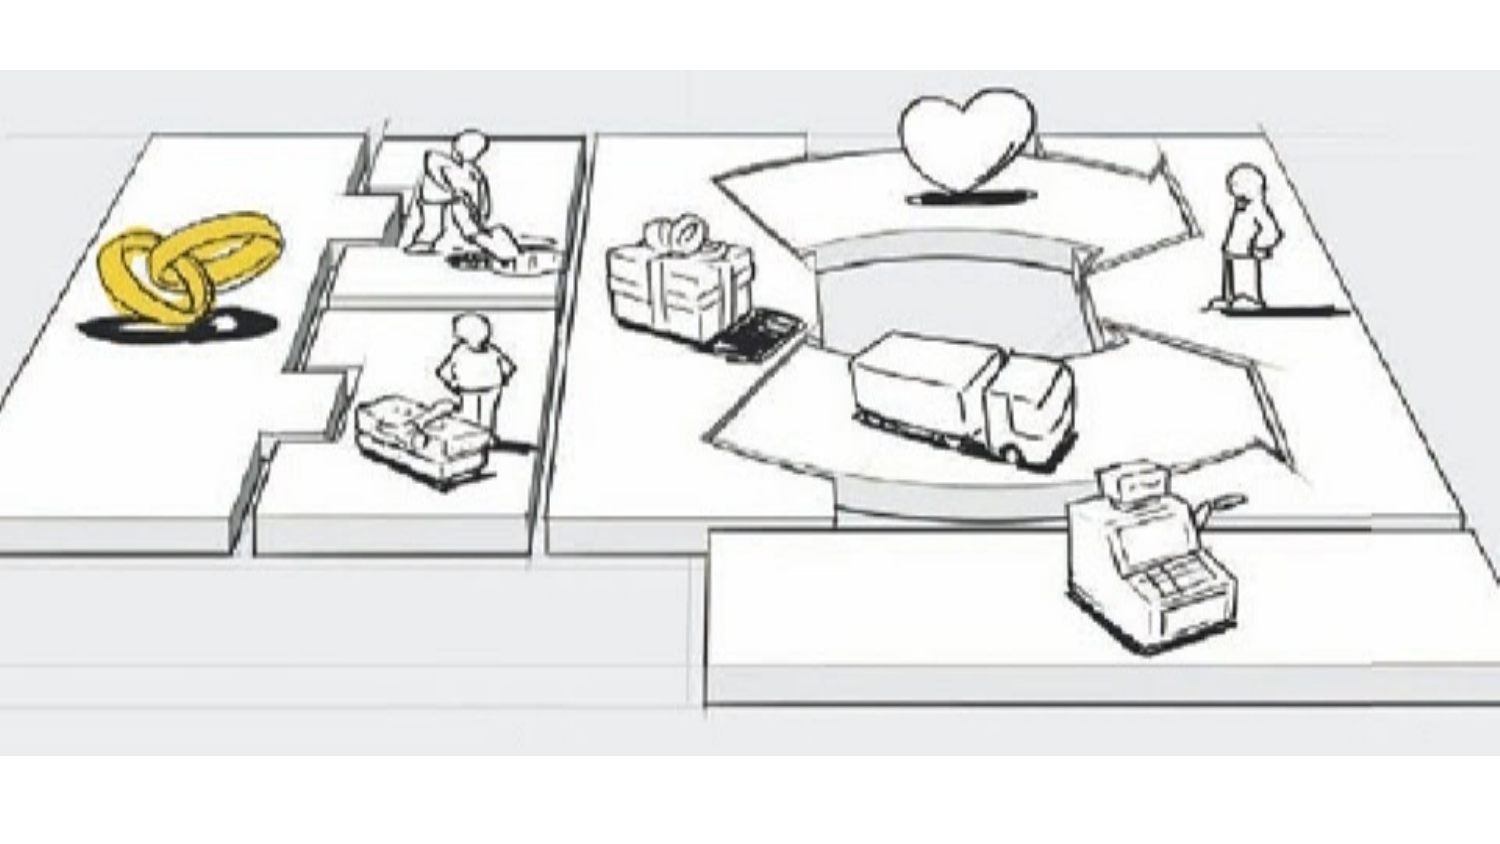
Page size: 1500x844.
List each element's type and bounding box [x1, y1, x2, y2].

picture [0, 70, 1500, 756]
